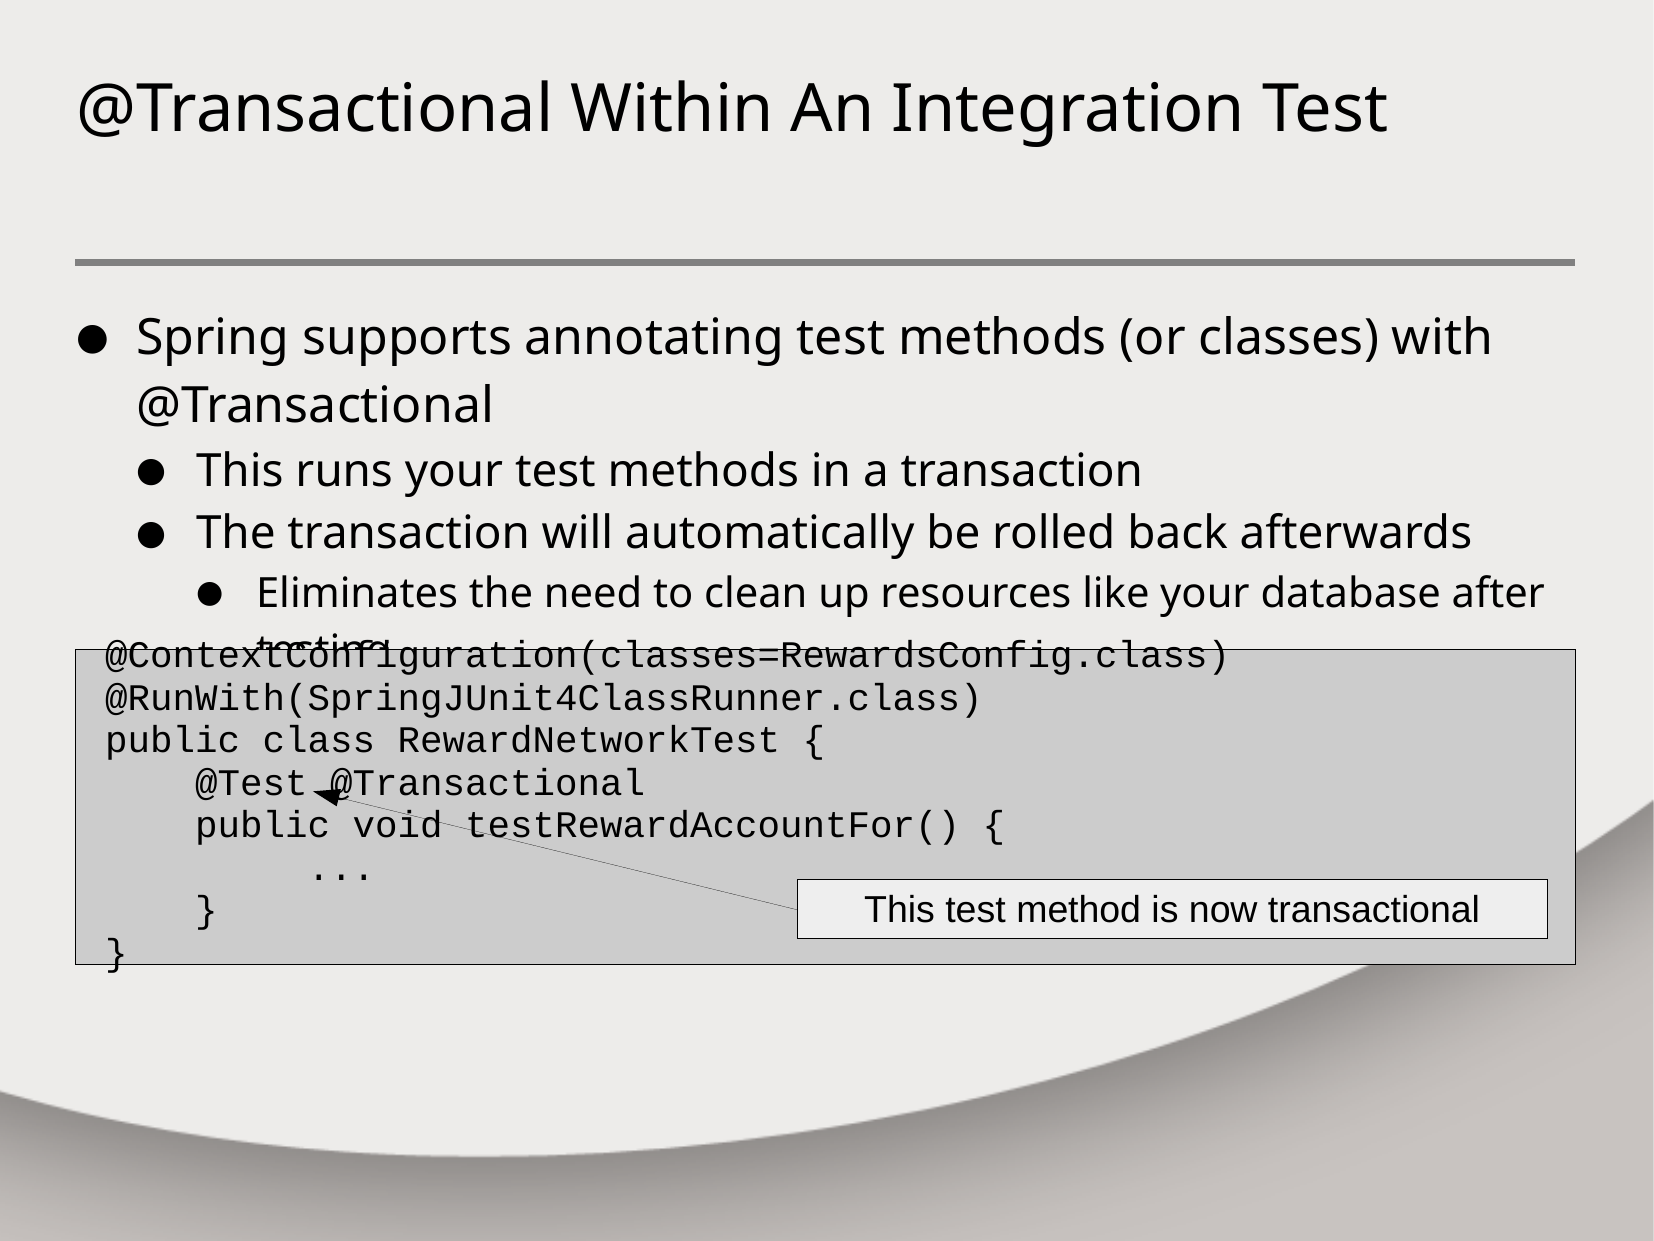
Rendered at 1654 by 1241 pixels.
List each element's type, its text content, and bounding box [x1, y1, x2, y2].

text_box This test method is now transactional [797, 879, 1548, 939]
text_box @ContextConfiguration(classes=RewardsConfig.class) @RunWith(SpringJUnit4ClassRunner.class) public class RewardNetworkTest { @Test @Transactional public void testRewardAccountFor() { ... } } [75, 649, 1576, 965]
title @Transactional Within An Integration Test [76, 75, 1577, 226]
picture [0, 0, 1654, 1241]
list Spring supports annotating test methods (or classes) with @Transactional This runs your test methods in a transaction The transaction will automatically be rolled back afterwards Eliminates the need to clean up resources like your database after testing [76, 300, 1577, 1164]
